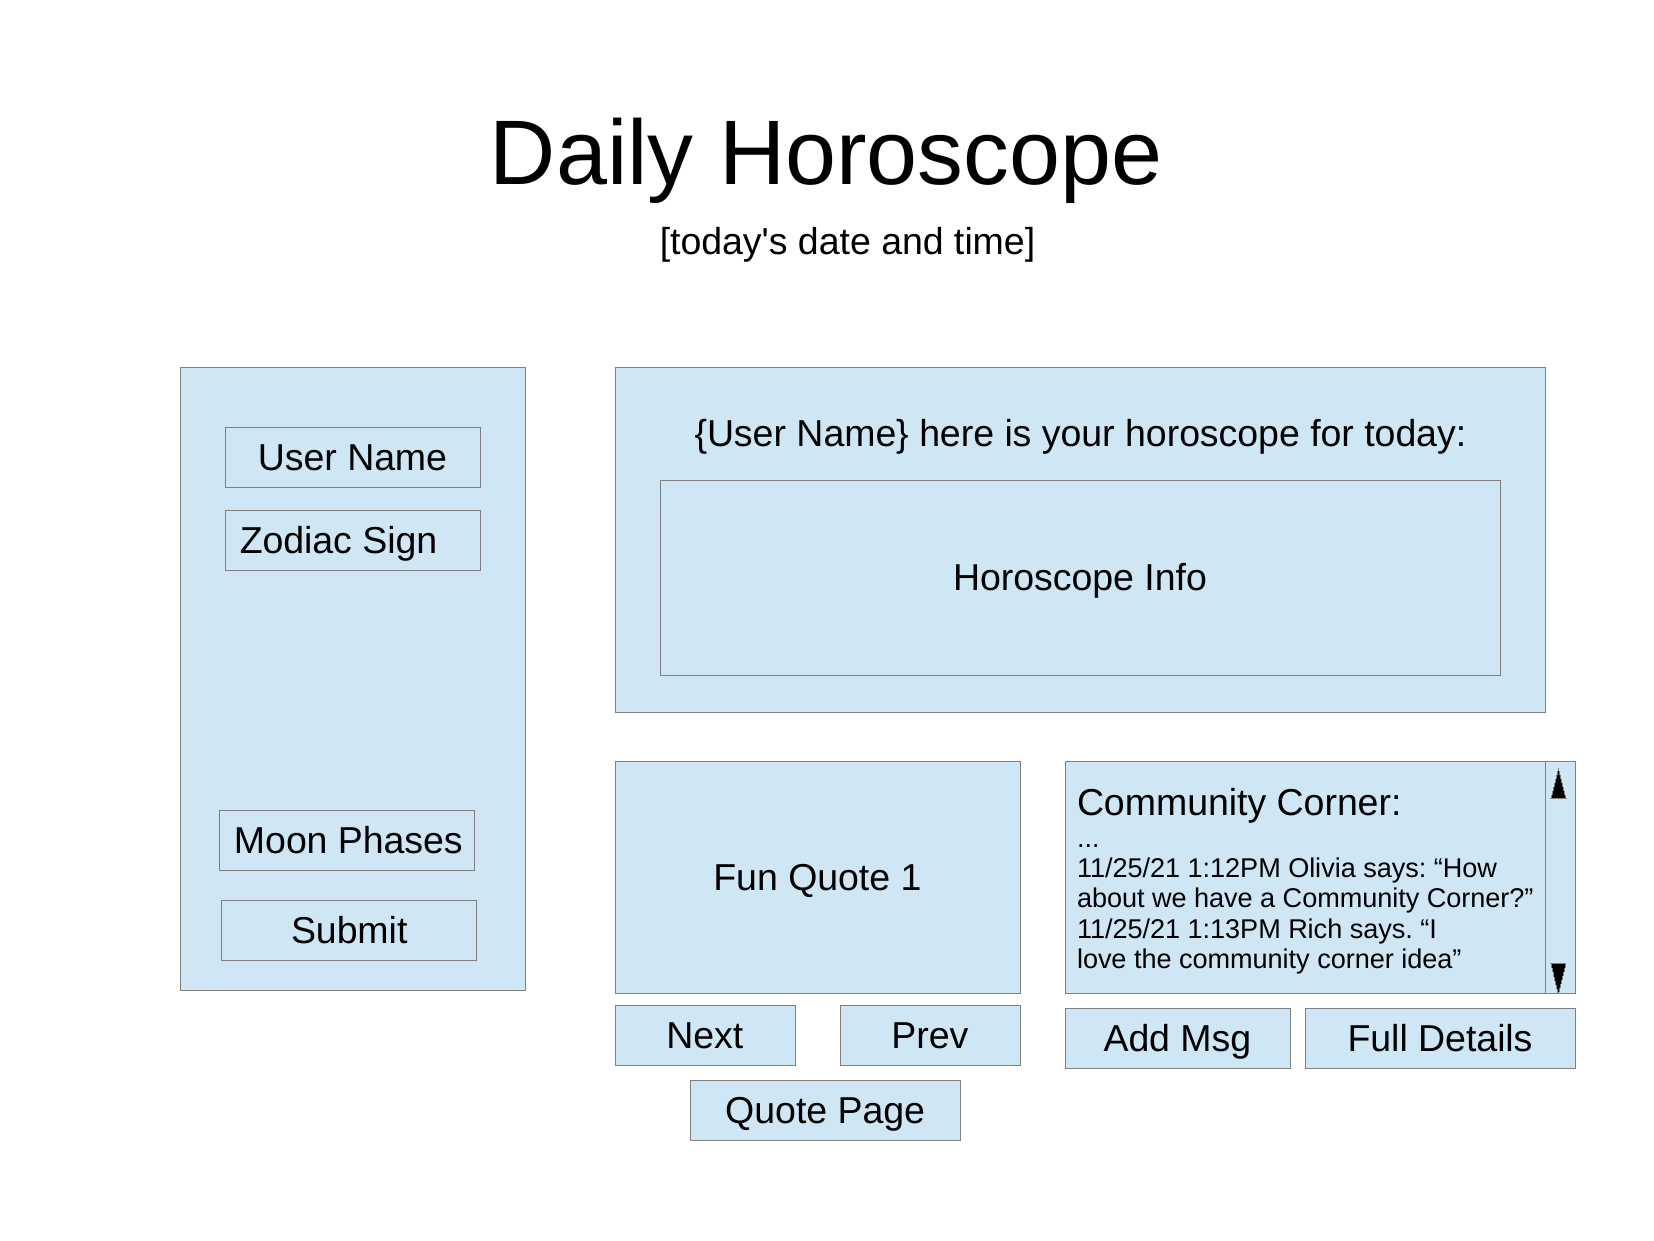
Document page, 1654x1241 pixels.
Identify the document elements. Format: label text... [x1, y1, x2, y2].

text_box Submit [221, 900, 477, 961]
text_box [615, 367, 1546, 713]
text_box Next [615, 1005, 796, 1066]
text_box [180, 367, 526, 991]
text_box Zodiac Sign [225, 510, 481, 571]
text_box Horoscope Info [660, 480, 1501, 676]
text_box Full Details [1305, 1008, 1576, 1069]
text_box Moon Phases [219, 810, 475, 871]
text_box [today's date and time] [645, 213, 1051, 271]
text_box {User Name} here is your horoscope for today: [679, 405, 1481, 462]
text_box Community Corner: ... 11/25/21 1:12PM Olivia says: “How about we have a Community Corner?” 11/25/21 1:13PM Rich says. “I love the community corner idea” [1065, 761, 1545, 994]
text_box Prev [840, 1005, 1021, 1066]
text_box User Name [225, 427, 481, 488]
title Daily Horoscope [82, 49, 1571, 257]
text_box Add Msg [1065, 1008, 1291, 1069]
text_box [1545, 761, 1576, 994]
text_box Quote Page [690, 1080, 961, 1141]
text_box Fun Quote 1 [615, 761, 1021, 994]
